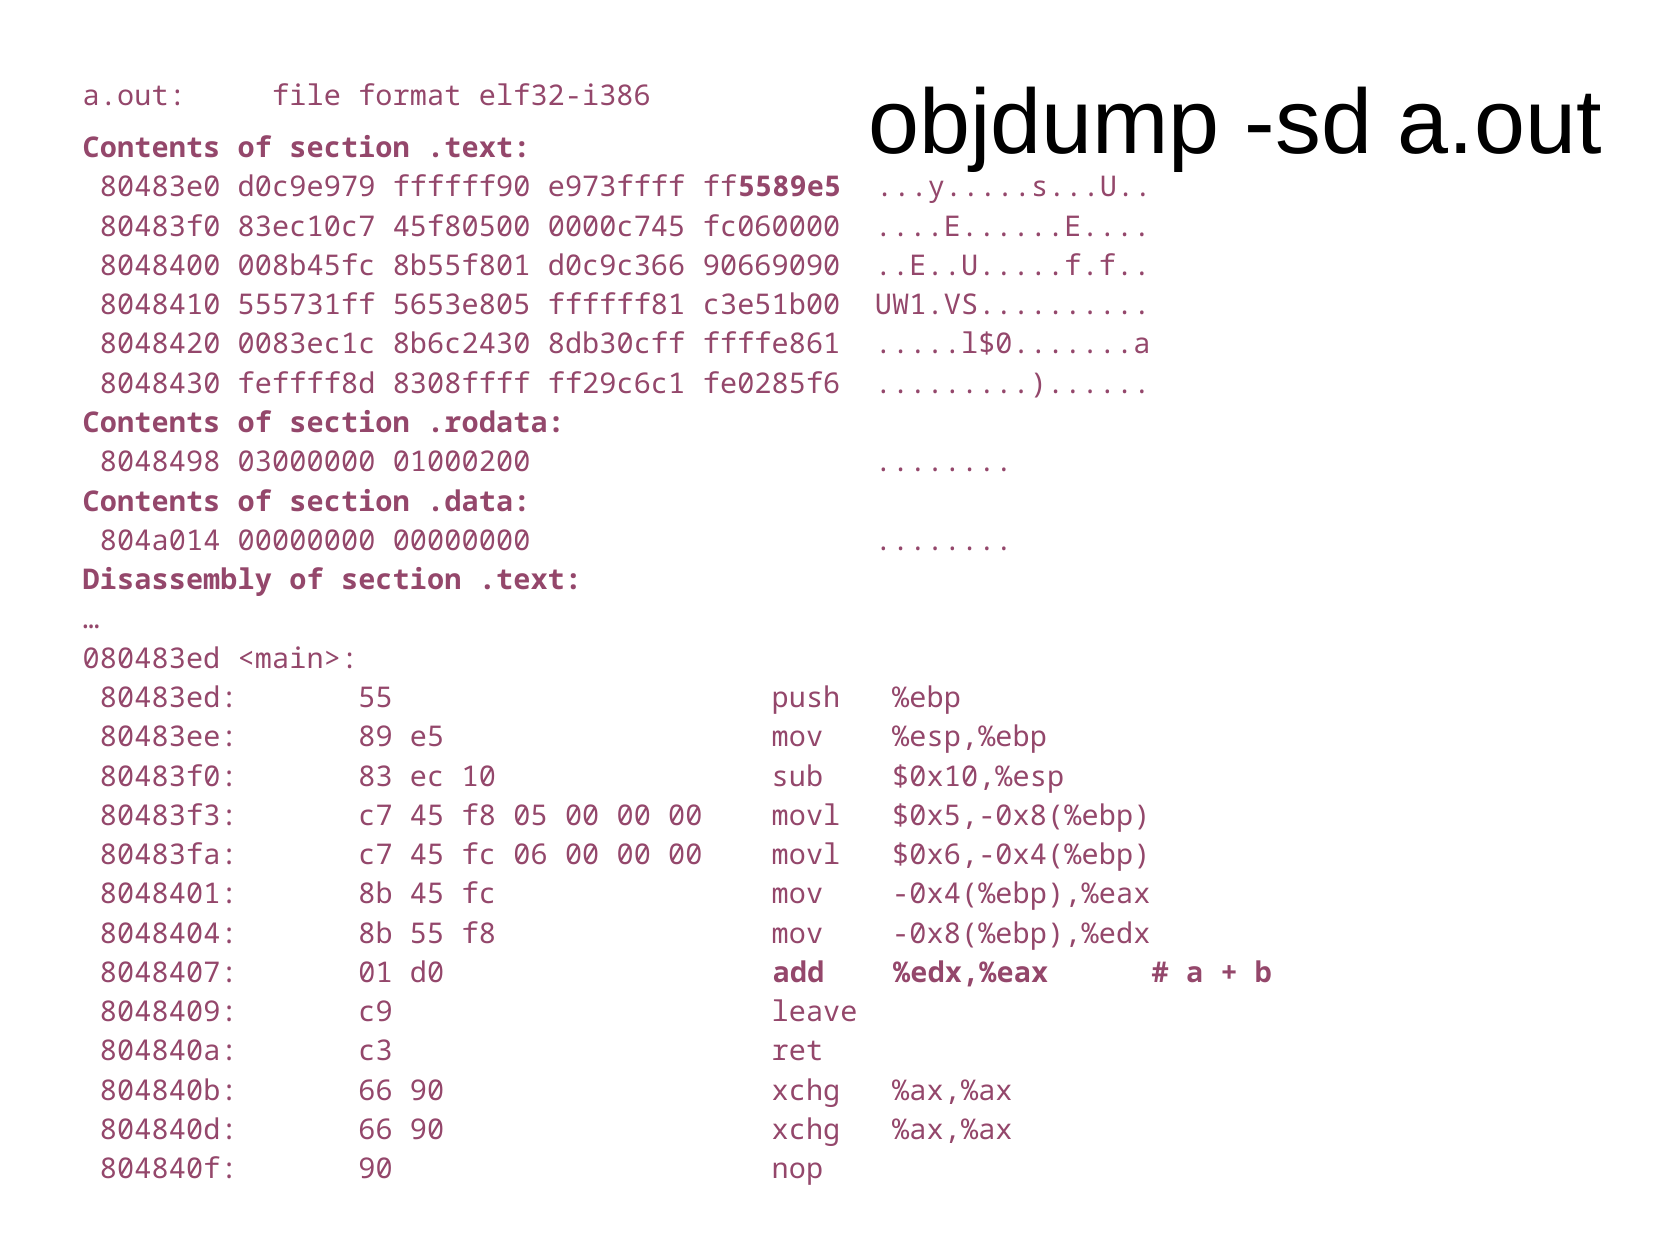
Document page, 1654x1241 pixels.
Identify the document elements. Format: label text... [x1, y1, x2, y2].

title objdump -sd a.out [862, 55, 1609, 188]
list a.out: file format elf32-i386 Contents of section .text: 80483e0 d0c9e979 ffffff90 e973ffff ff5589e5 ...y.....s...U.. 80483f0 83ec10c7 45f80500 0000c745 fc060000 ....E......E.... 8048400 008b45fc 8b55f801 d0c9c366 90669090 ..E..U.....f.f.. 8048410 555731ff 5653e805 ffffff81 c3e51b00 UW1.VS.......... 8048420 0083ec1c 8b6c2430 8db30cff ffffe861 .....l$0.......a 8048430 feffff8d 8308ffff ff29c6c1 fe0285f6 .........)...... Contents of section .rodata: 8048498 03000000 01000200 ........ Contents of section .data: 804a014 00000000 00000000 ........ Disassembly of section .text: … 080483ed <main>: 80483ed: 55 push %ebp 80483ee: 89 e5 mov %esp,%ebp 80483f0: 83 ec 10 sub $0x10,%esp 80483f3: c7 45 f8 05 00 00 00 movl $0x5,-0x8(%ebp) 80483fa: c7 45 fc 06 00 00 00 movl $0x6,-0x4(%ebp) 8048401: 8b 45 fc mov -0x4(%ebp),%eax 8048404: 8b 55 f8 mov -0x8(%ebp),%edx 8048407: 01 d0 add %edx,%eax # a + b 8048409: c9 leave 804840a: c3 ret 804840b: 66 90 xchg %ax,%ax 804840d: 66 90 xchg %ax,%ax 804840f: 90 nop [82, 75, 1571, 1201]
